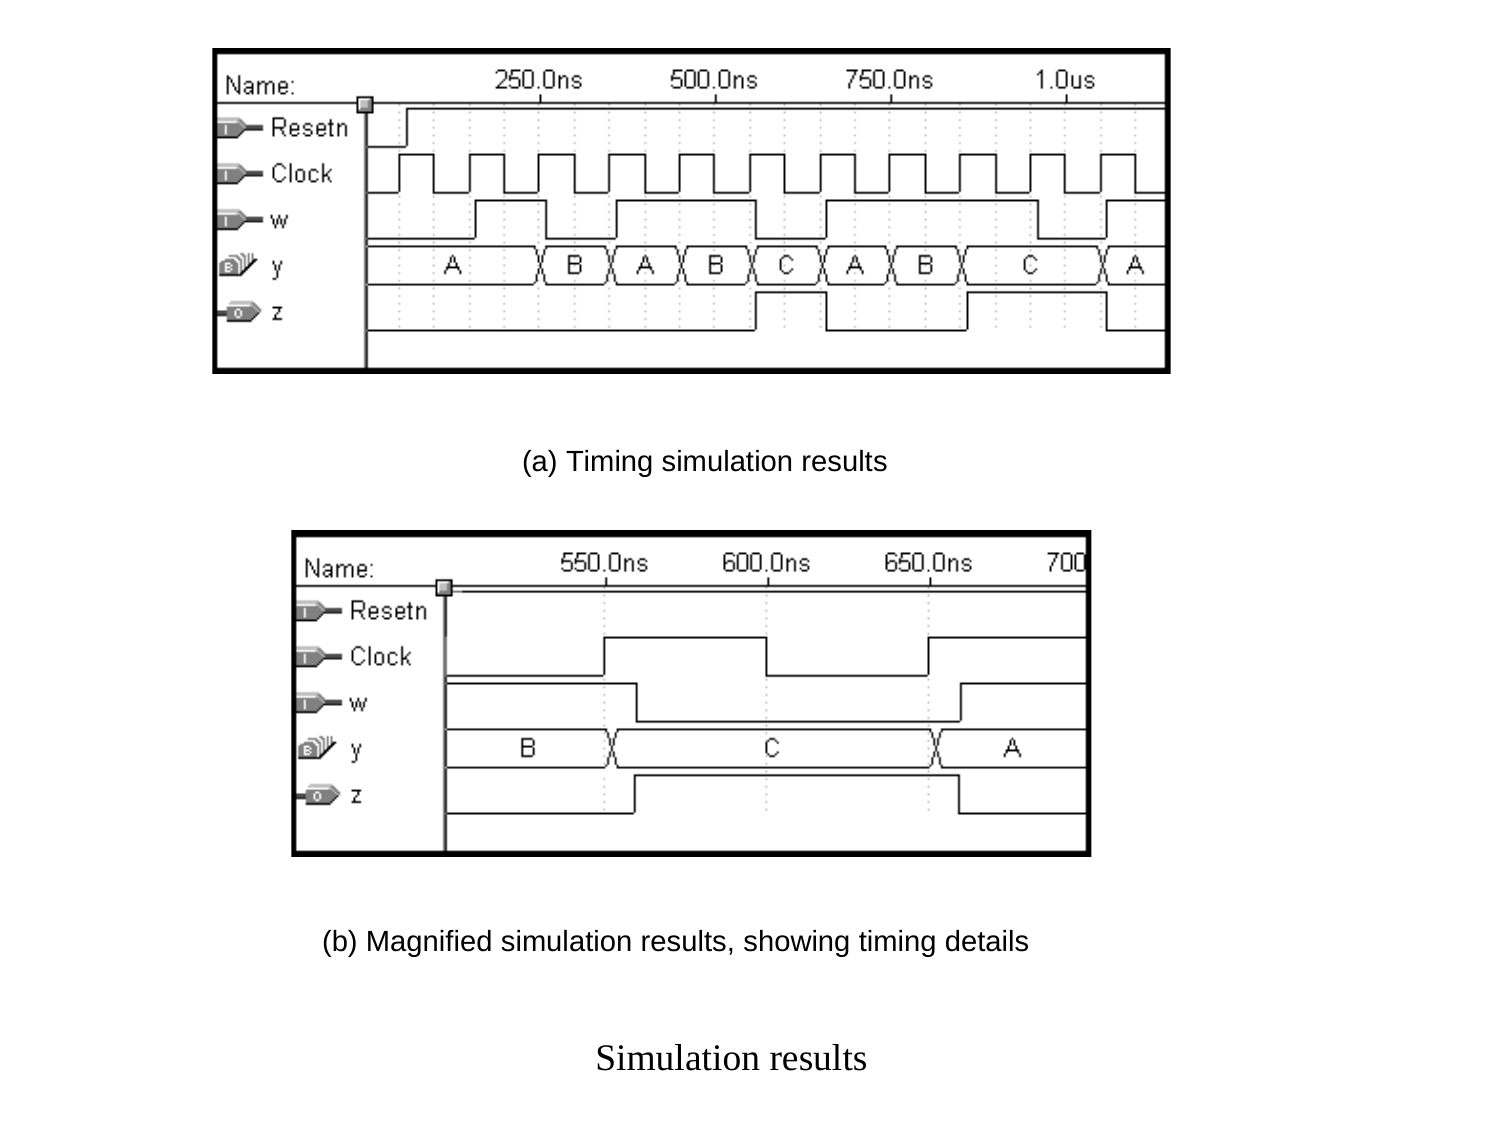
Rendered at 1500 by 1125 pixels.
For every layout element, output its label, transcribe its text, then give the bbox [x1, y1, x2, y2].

text_box Simulation results [124, 1025, 1339, 1101]
picture [291, 530, 1092, 857]
picture [212, 48, 1171, 374]
text_box (b) Magnified simulation results, showing timing details [322, 922, 1039, 958]
text_box (a) Timing simulation results [522, 441, 897, 477]
